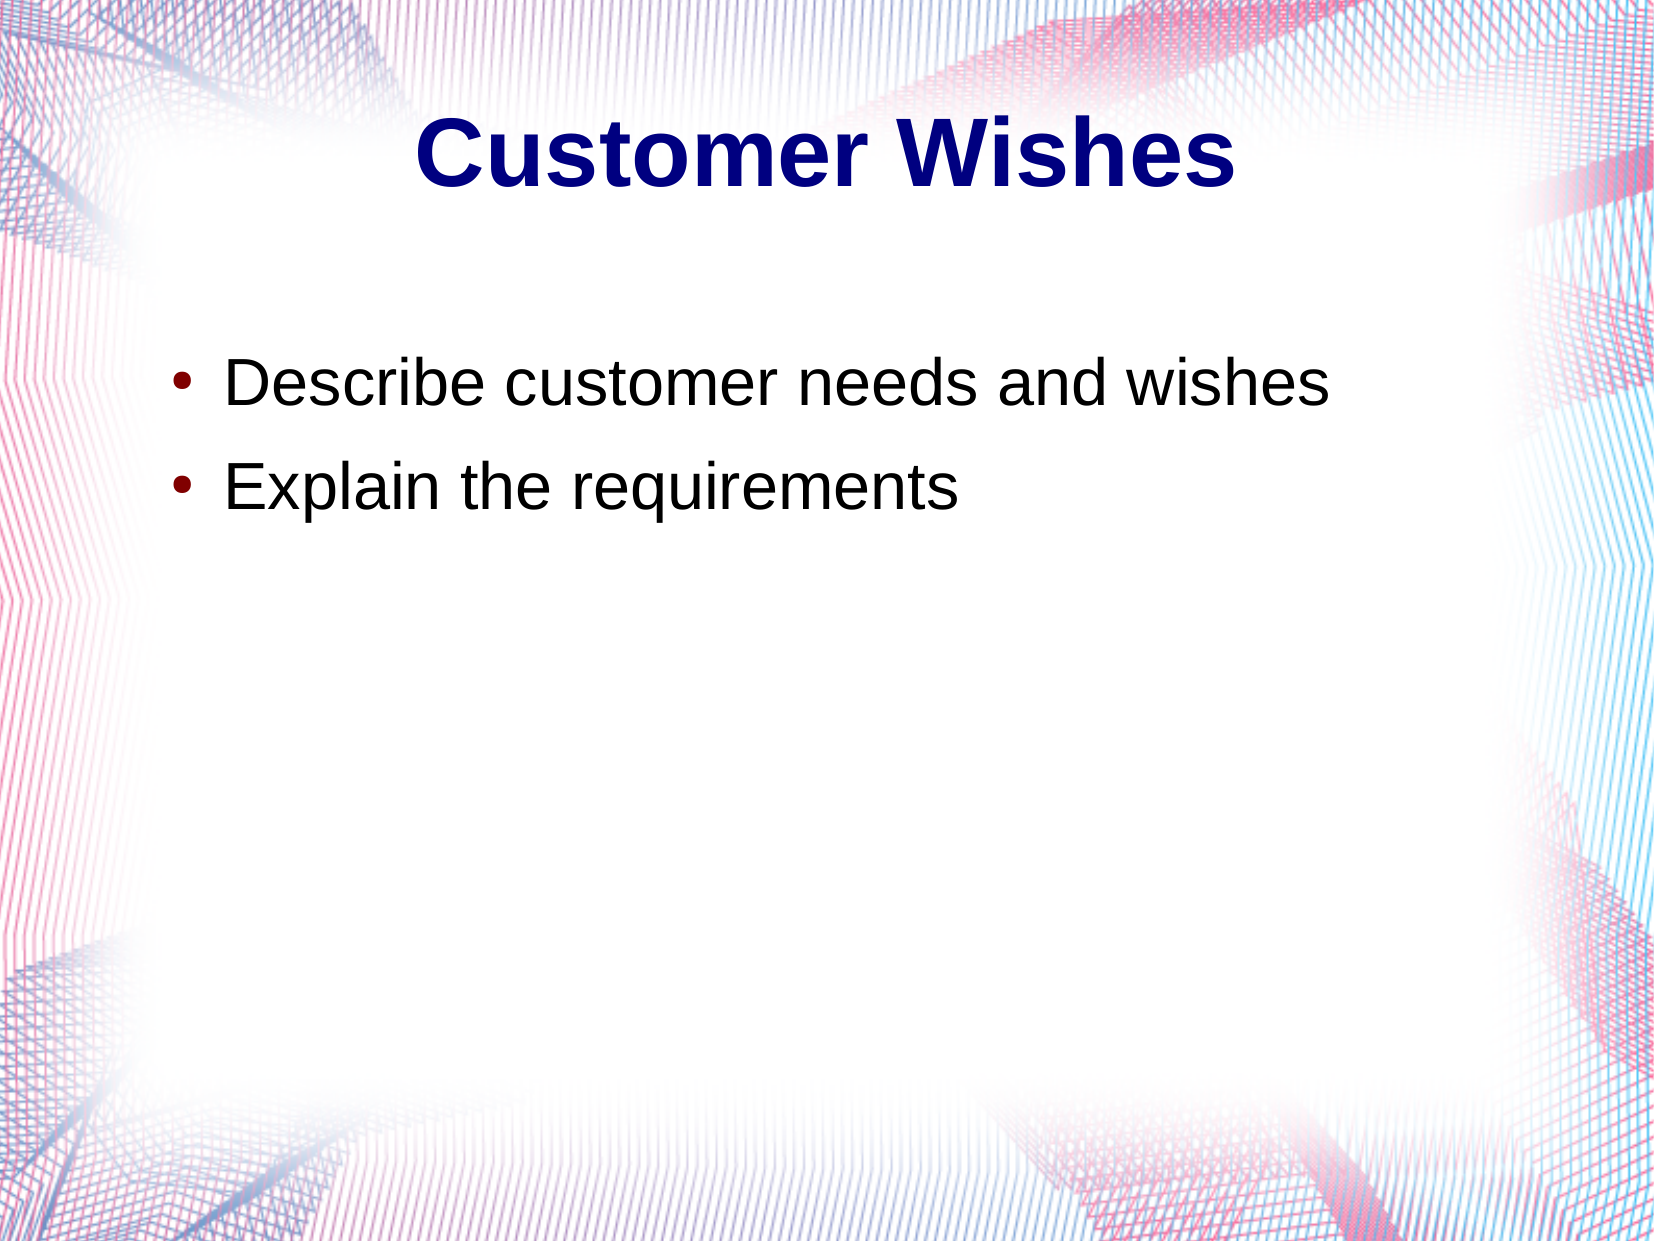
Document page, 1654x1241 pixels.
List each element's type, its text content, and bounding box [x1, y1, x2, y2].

picture [0, 0, 1654, 1241]
list Describe customer needs and wishes Explain the requirements [152, 344, 1534, 1127]
title Customer Wishes [82, 49, 1571, 257]
